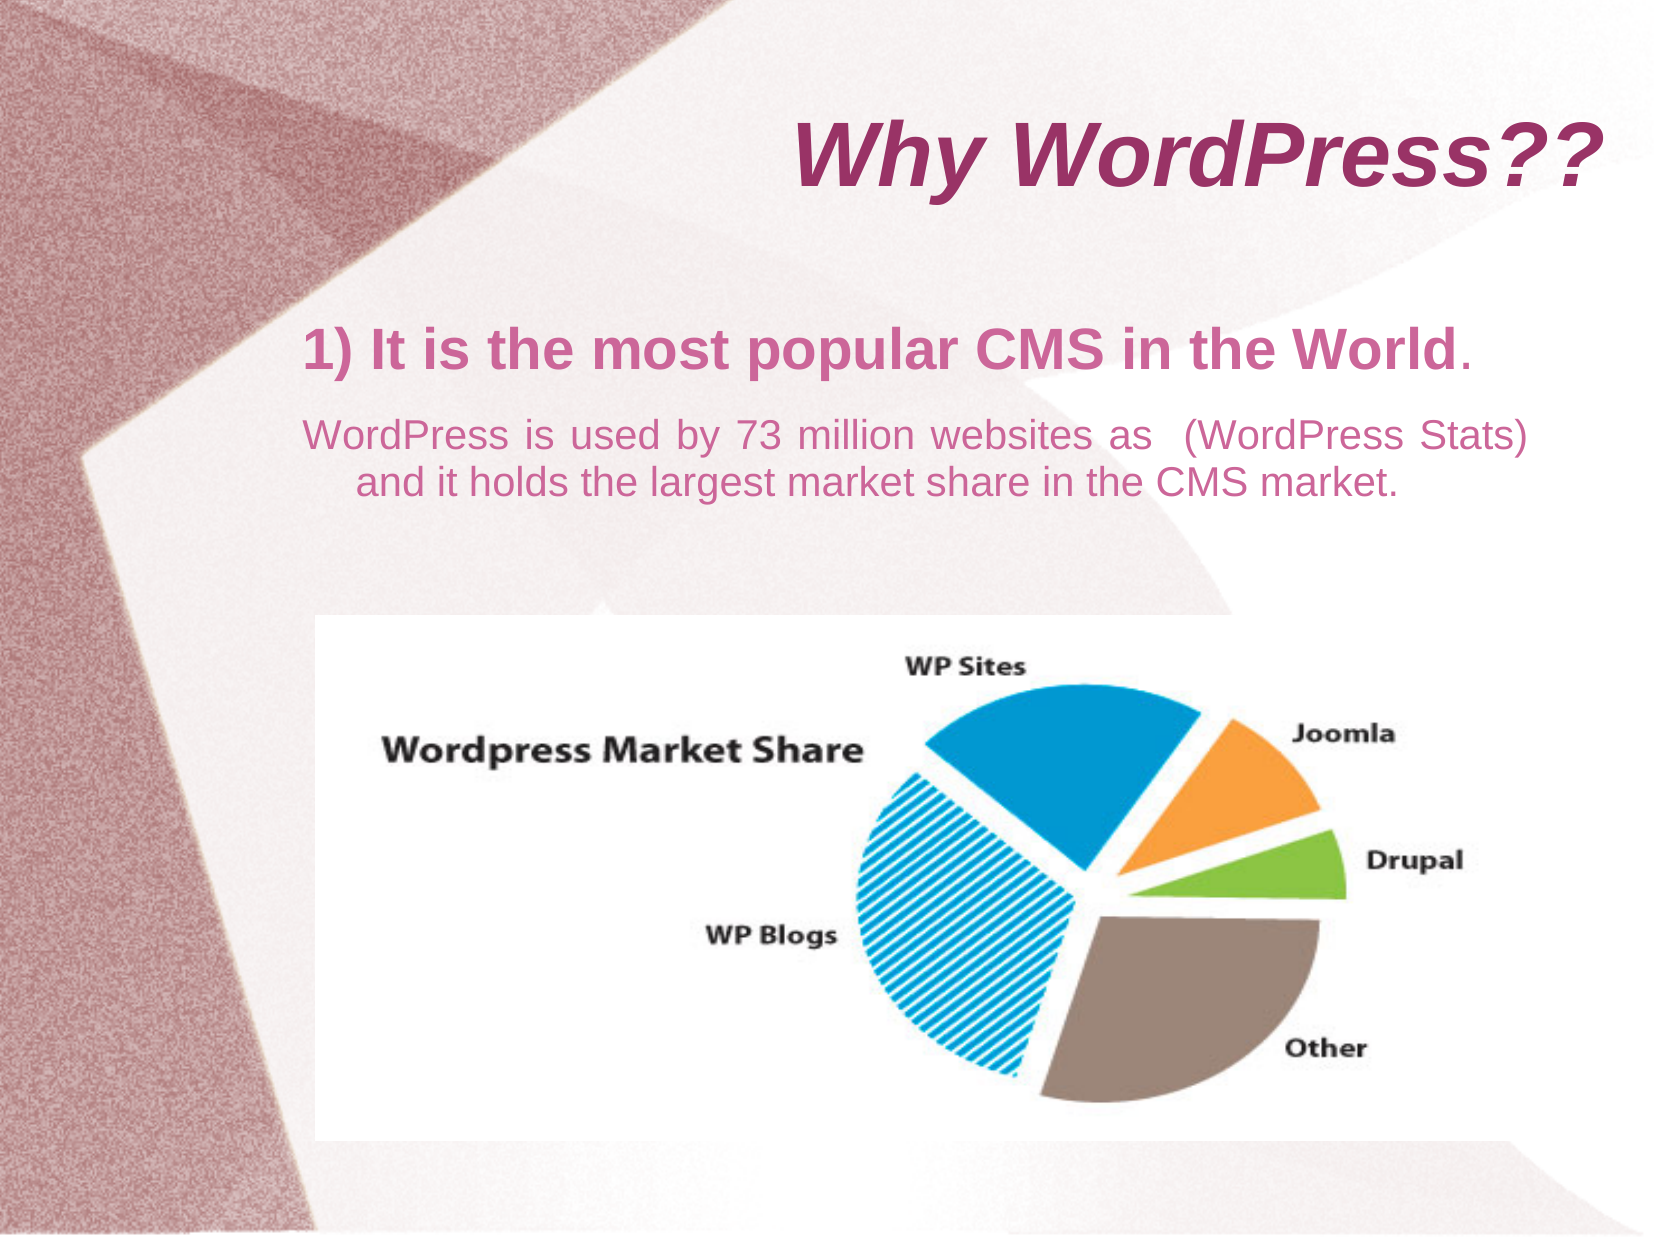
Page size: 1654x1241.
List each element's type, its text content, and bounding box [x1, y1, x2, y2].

picture [0, 0, 1654, 1241]
list 1) It is the most popular CMS in the World. WordPress is used by 73 million websites as (WordPress Stats) and it holds the largest market share in the CMS market. [284, 313, 1530, 1028]
title Why WordPress?? [596, 49, 1607, 257]
